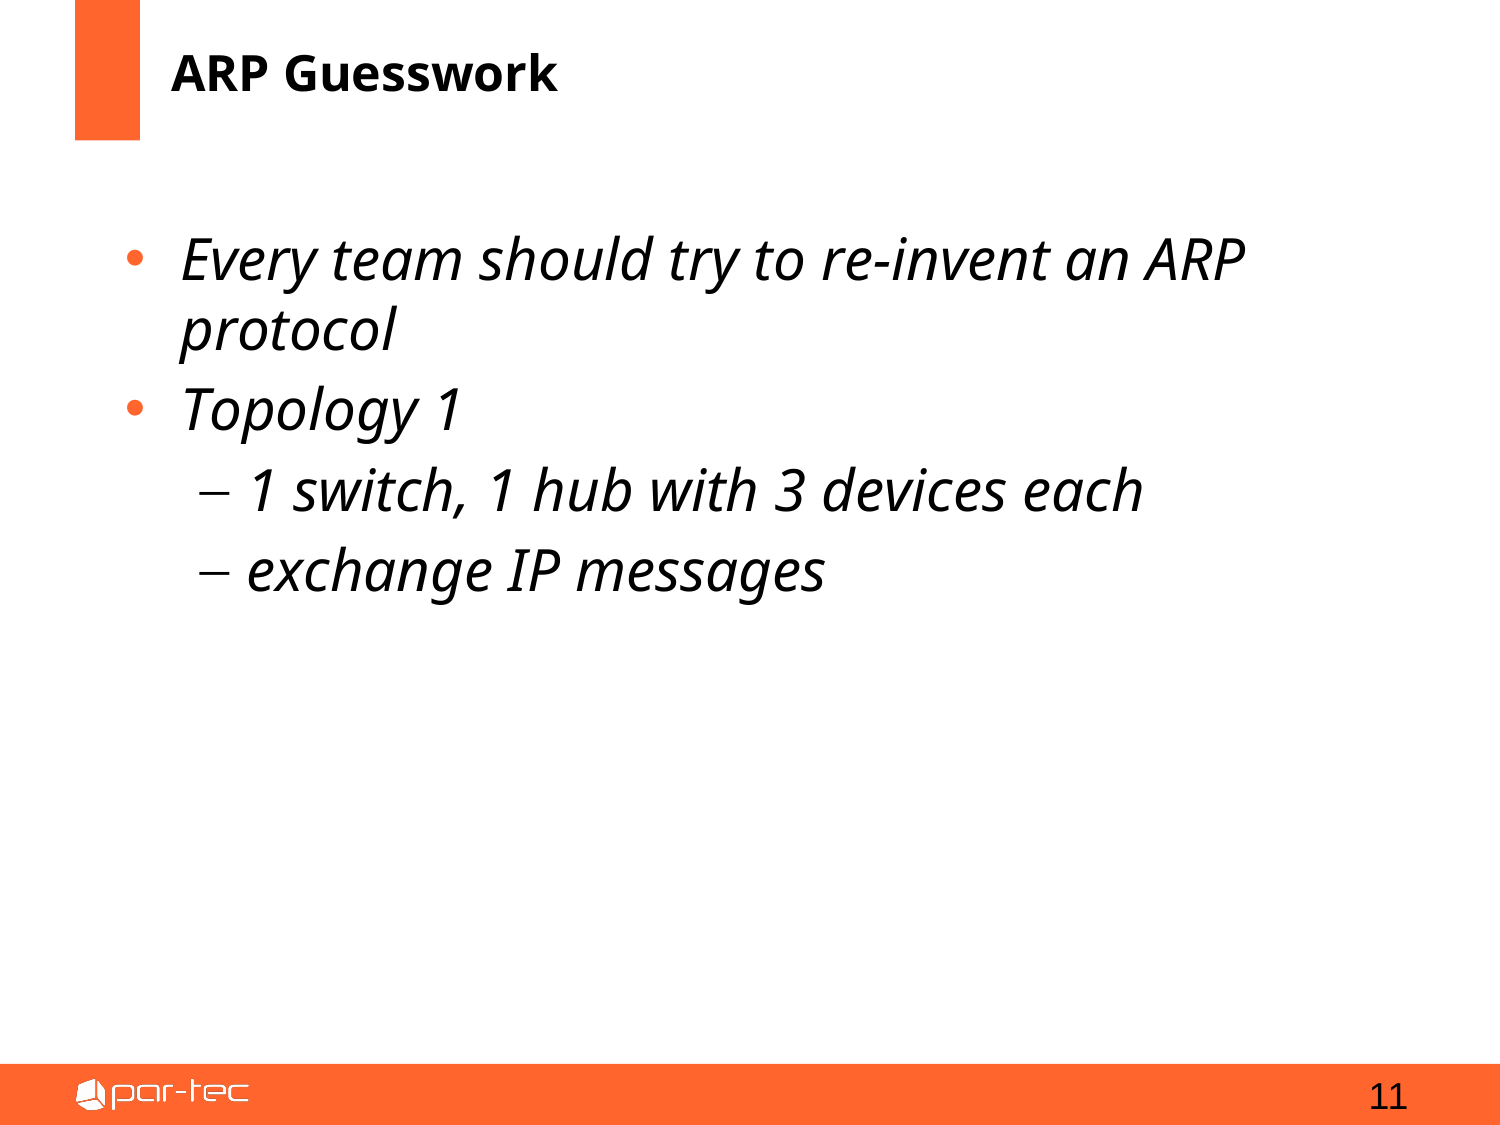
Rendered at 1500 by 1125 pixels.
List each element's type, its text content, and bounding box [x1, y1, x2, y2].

text_box Every team should try to re-invent an ARP protocol Topology 1 1 switch, 1 hub with 3 devices each exchange IP messages [109, 214, 1461, 1060]
picture [75, 1077, 250, 1116]
text_box ARP Guesswork [171, 0, 1424, 143]
